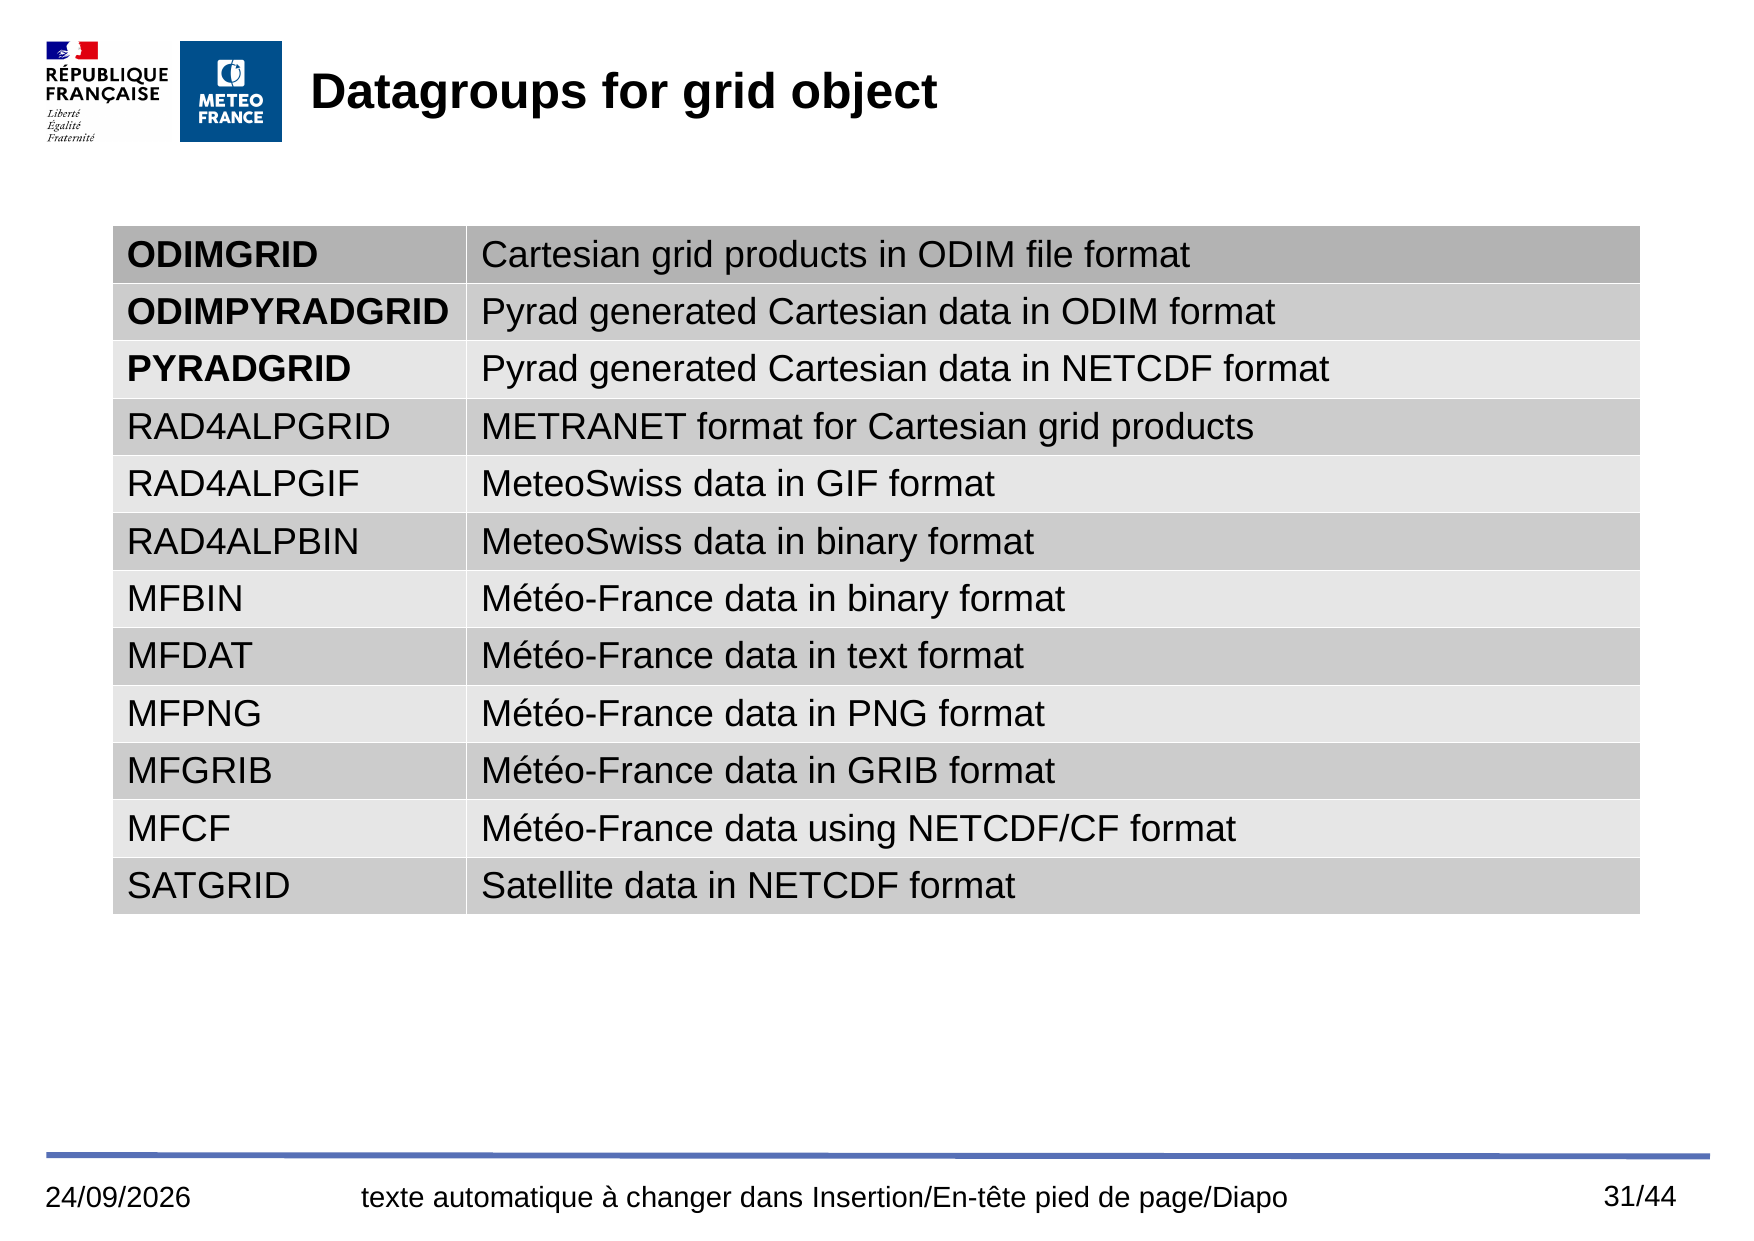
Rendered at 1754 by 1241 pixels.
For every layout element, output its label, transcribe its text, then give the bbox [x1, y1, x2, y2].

title Datagroups for grid object [310, 40, 1697, 142]
table_cell RAD4ALPGRID [113, 399, 466, 455]
table_cell Météo-France data using NETCDF/CF format [467, 800, 1640, 857]
table_cell RAD4ALPBIN [113, 513, 466, 570]
table_cell ODIMPYRADGRID [113, 284, 466, 340]
table_cell MeteoSwiss data in binary format [467, 513, 1640, 570]
table_header ODIMGRID [113, 226, 466, 283]
table_cell MFDAT [113, 628, 466, 685]
table_cell RAD4ALPGIF [113, 456, 466, 512]
table_cell Météo-France data in PNG format [467, 686, 1640, 742]
table_cell METRANET format for Cartesian grid products [467, 399, 1640, 455]
table_cell PYRADGRID [113, 341, 466, 398]
table_cell MeteoSwiss data in GIF format [467, 456, 1640, 512]
picture [46, 41, 172, 142]
table_cell Pyrad generated Cartesian data in NETCDF format [467, 341, 1640, 398]
picture [180, 41, 282, 142]
table_cell Météo-France data in text format [467, 628, 1640, 685]
table_cell MFGRIB [113, 743, 466, 799]
table_cell SATGRID [113, 858, 466, 914]
table_cell MFBIN [113, 571, 466, 627]
table_cell Satellite data in NETCDF format [467, 858, 1640, 914]
table_cell MFCF [113, 800, 466, 857]
table_cell MFPNG [113, 686, 466, 742]
table_cell Météo-France data in binary format [467, 571, 1640, 627]
table_cell Pyrad generated Cartesian data in ODIM format [467, 284, 1640, 340]
table_cell Météo-France data in GRIB format [467, 743, 1640, 799]
table_header Cartesian grid products in ODIM file format [467, 226, 1640, 283]
